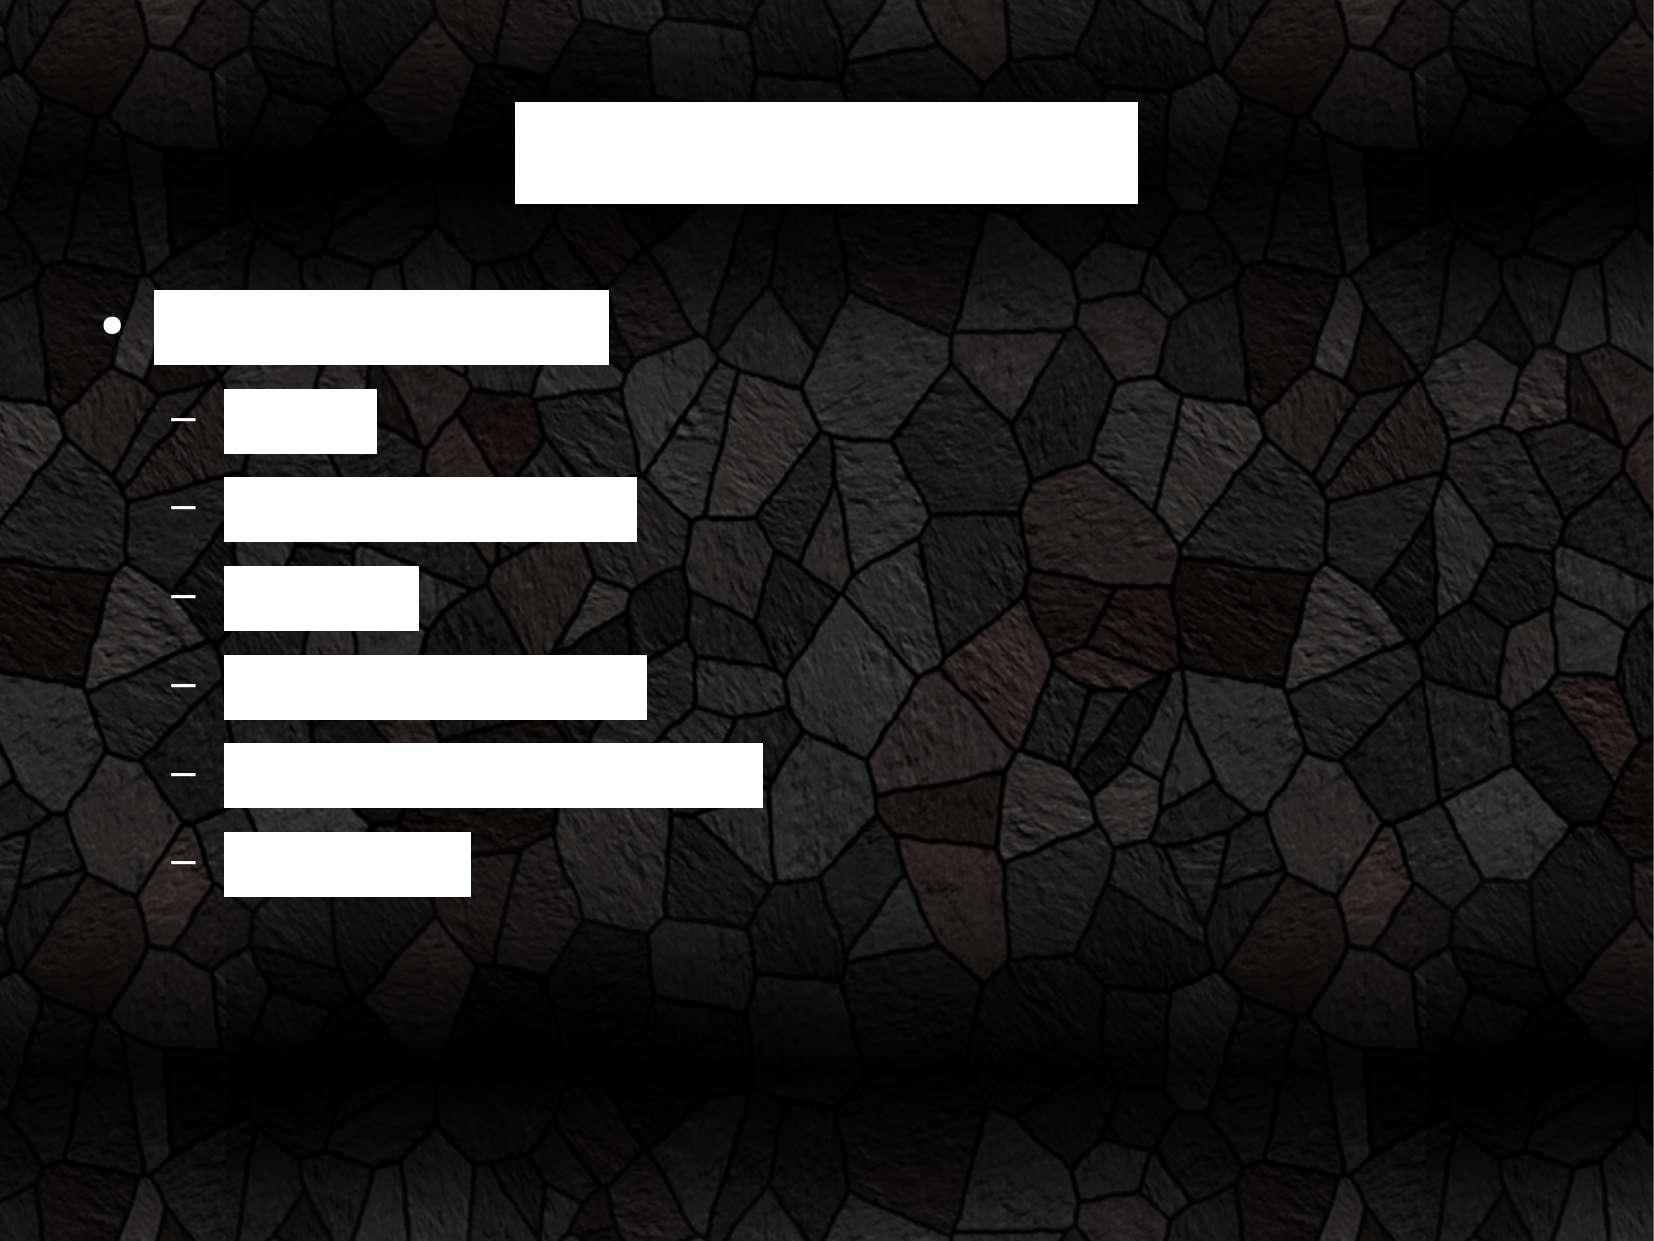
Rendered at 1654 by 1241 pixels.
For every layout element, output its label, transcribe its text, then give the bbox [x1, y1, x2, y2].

picture [0, 0, 1654, 1241]
list con manage.py check makemigrations migrate createsuperuser startapp <appname> runserver [82, 290, 1571, 1010]
title Más comandos [82, 49, 1571, 257]
